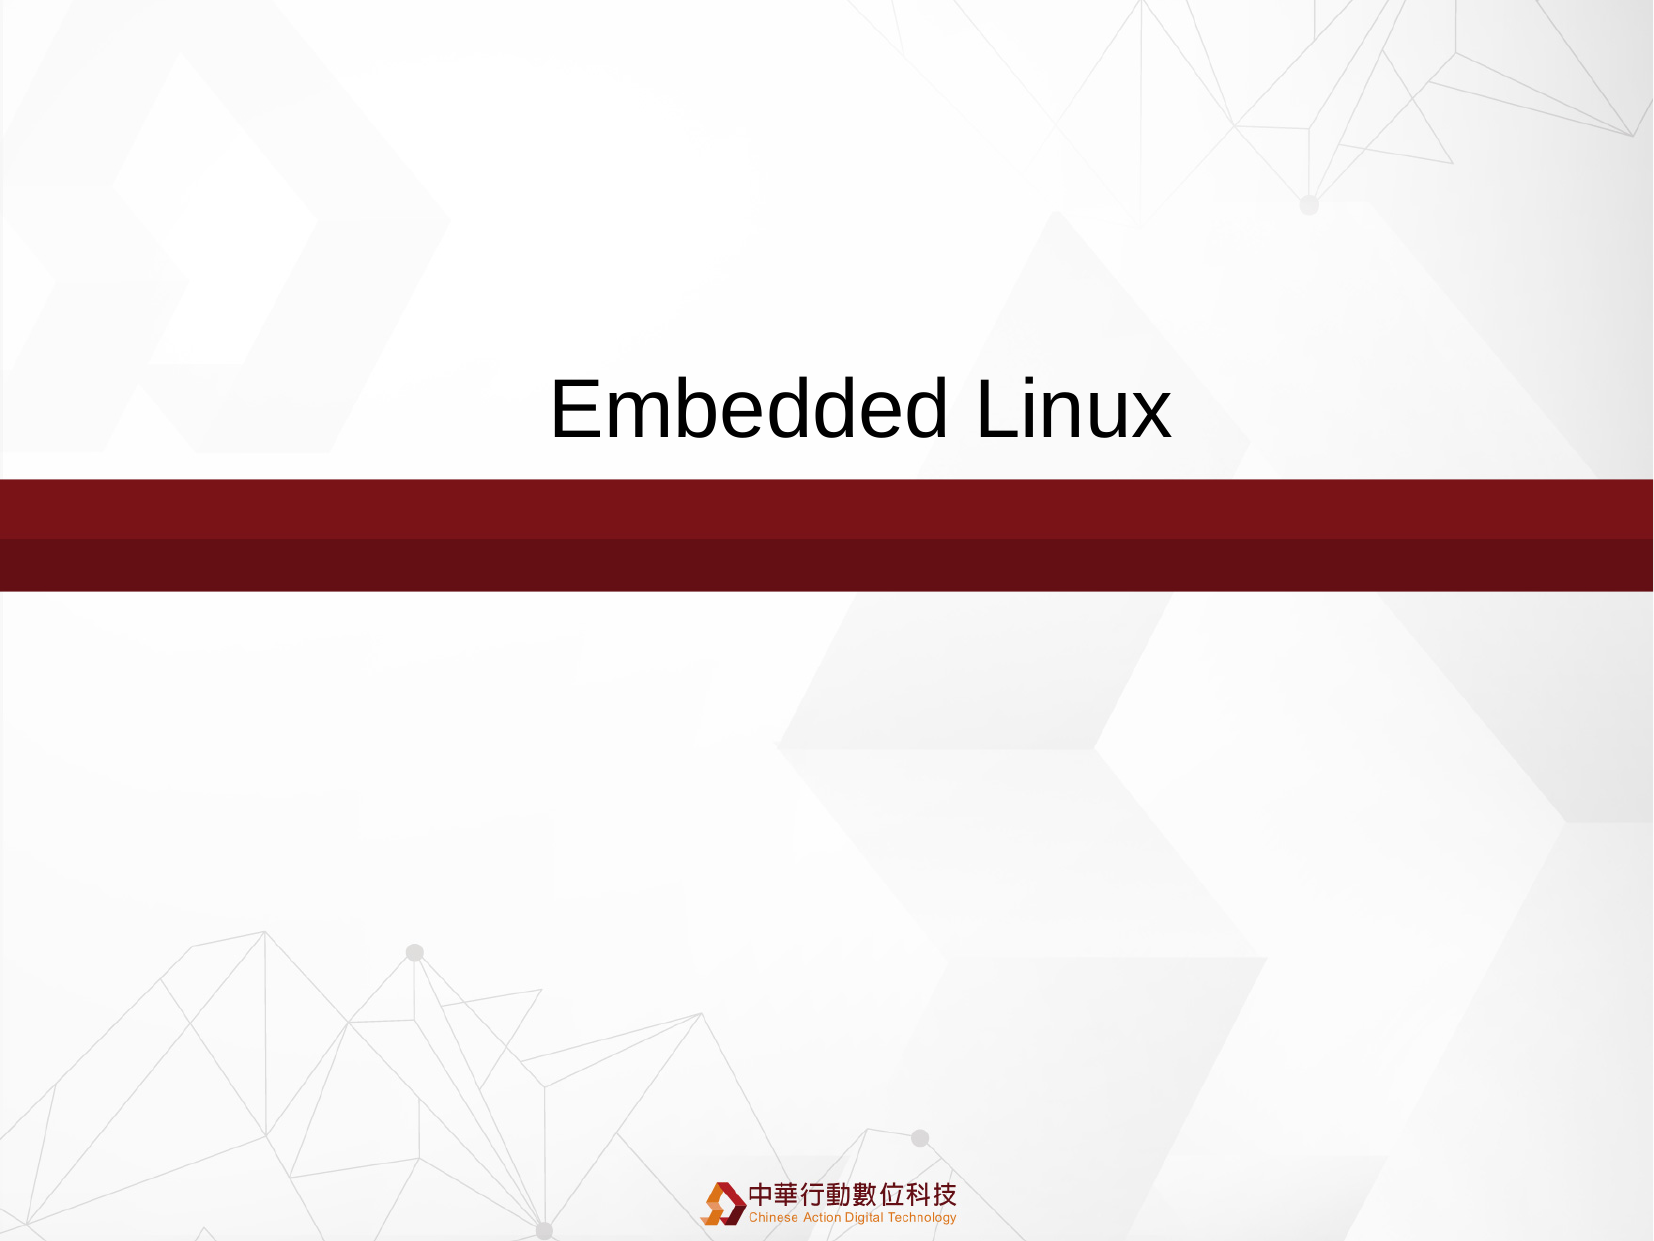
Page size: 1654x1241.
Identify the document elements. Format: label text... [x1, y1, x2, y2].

title Embedded Linux [102, 302, 1591, 511]
picture [0, 0, 1654, 1241]
